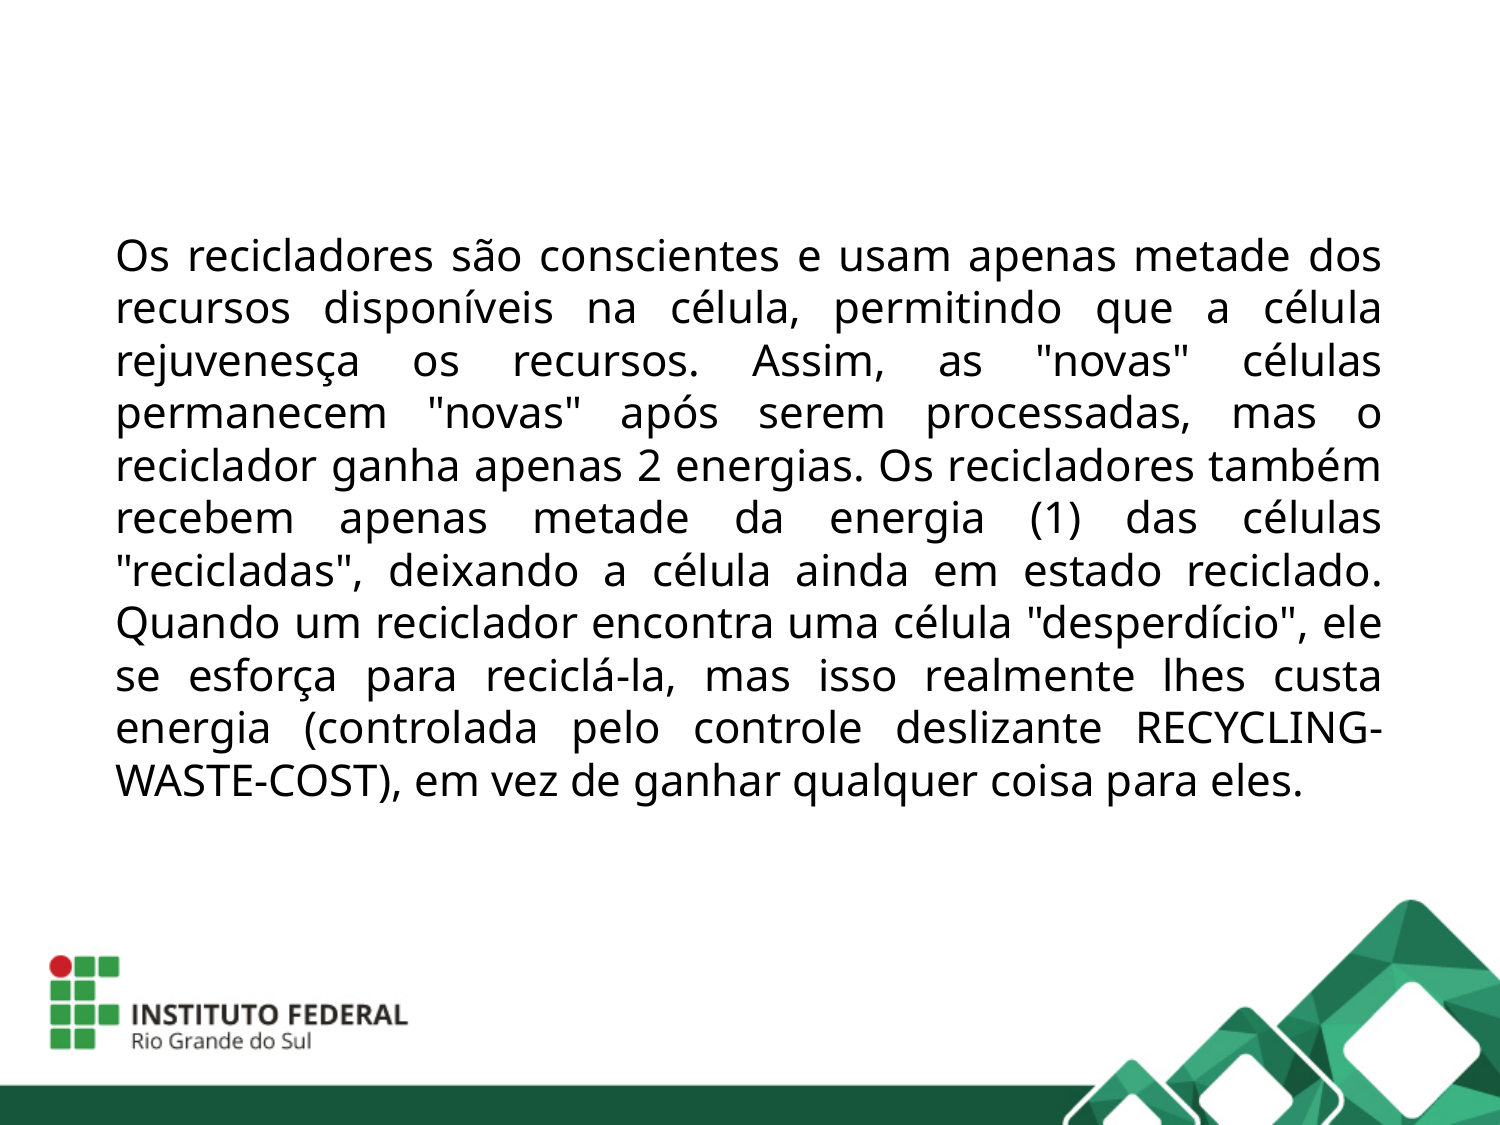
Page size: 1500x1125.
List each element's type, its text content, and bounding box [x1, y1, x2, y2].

picture [0, 0, 1500, 1125]
text_box Os recicladores são conscientes e usam apenas metade dos recursos disponíveis na célula, permitindo que a célula rejuvenesça os recursos. Assim, as "novas" células permanecem "novas" após serem processadas, mas o reciclador ganha apenas 2 energias. Os recicladores também recebem apenas metade da energia (1) das células "recicladas", deixando a célula ainda em estado reciclado. Quando um reciclador encontra uma célula "desperdício", ele se esforça para reciclá-la, mas isso realmente lhes custa energia (controlada pelo controle deslizante RECYCLING-WASTE-COST), em vez de ganhar qualquer coisa para eles. [100, 220, 1424, 866]
